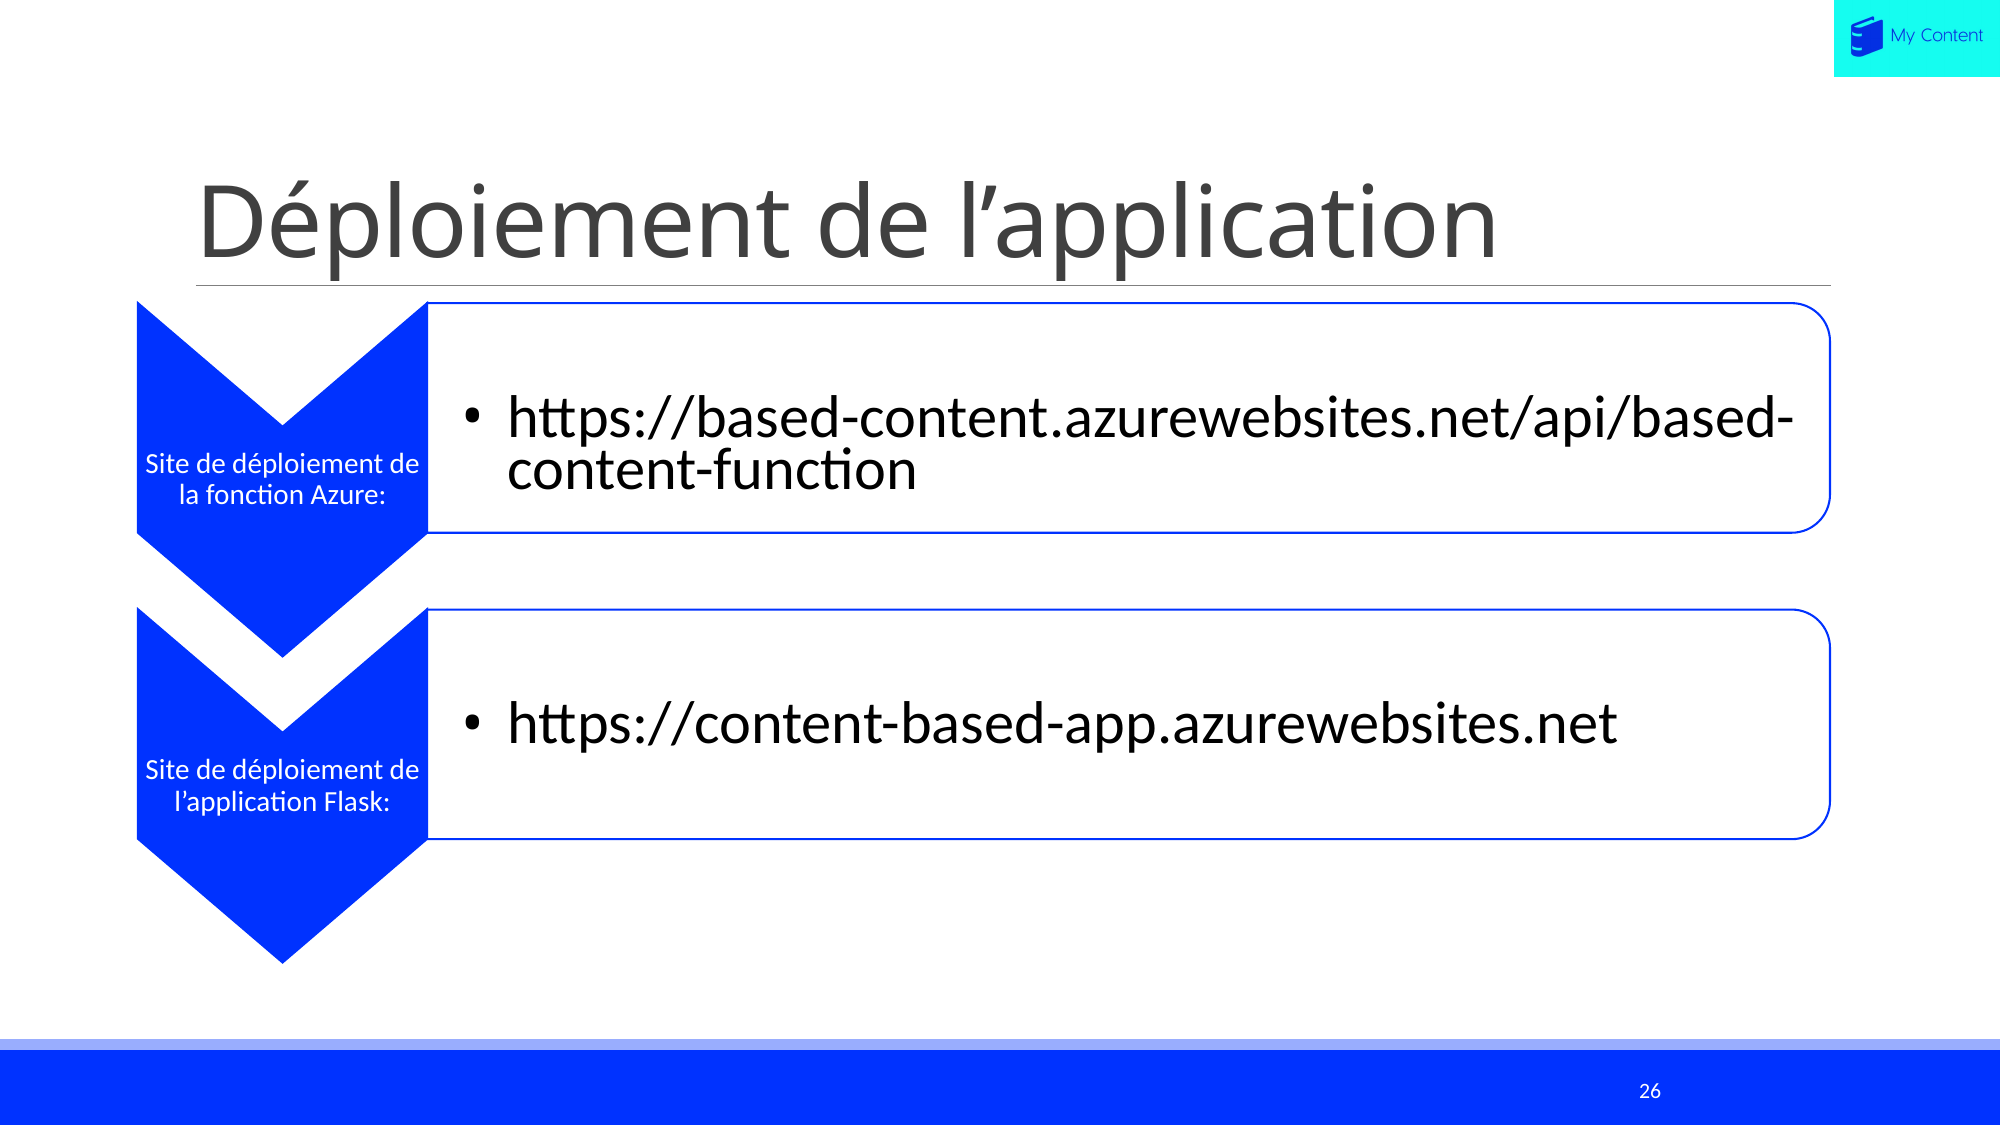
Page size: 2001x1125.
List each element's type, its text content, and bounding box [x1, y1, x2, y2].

text_box [1624, 1059, 1840, 1120]
text_box https://content-based-app.azurewebsites.net [427, 609, 1831, 840]
picture [1834, 0, 2000, 77]
text_box https://based-content.azurewebsites.net/api/based-content-function [427, 303, 1831, 533]
title Déploiement de l’application [180, 47, 1831, 286]
text_box Site de déploiement de l’application Flask: [138, 609, 427, 963]
text_box Site de déploiement de la fonction Azure: [138, 303, 427, 657]
